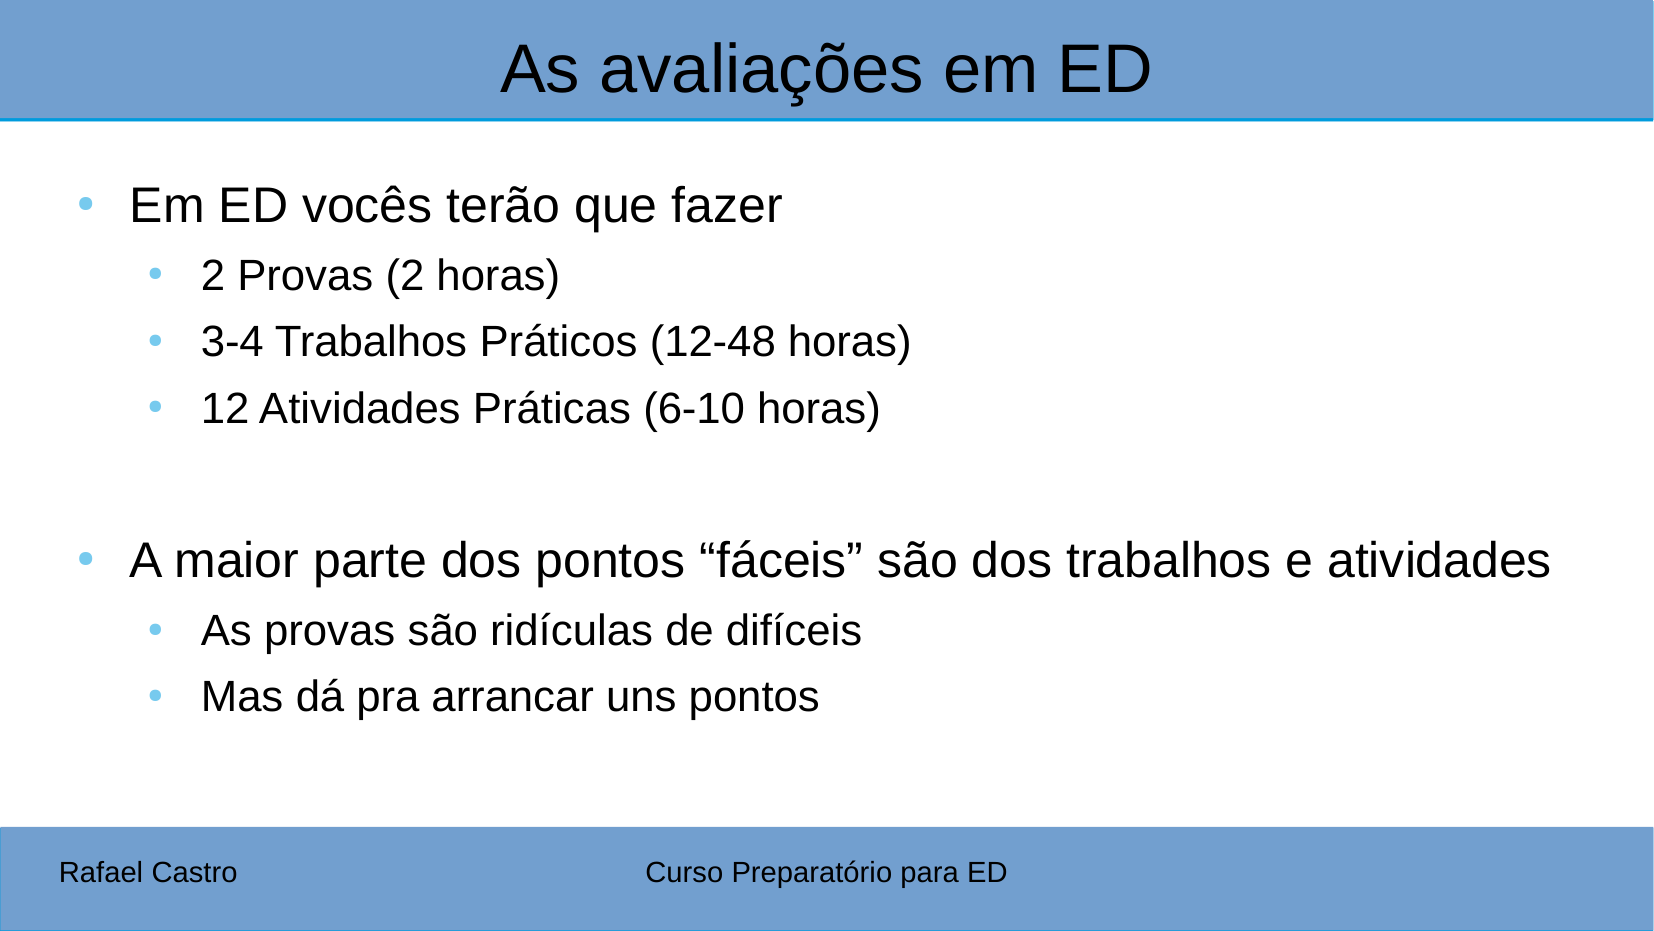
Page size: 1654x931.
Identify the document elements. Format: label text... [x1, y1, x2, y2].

list Em ED vocês terão que fazer 2 Provas (2 horas) 3-4 Trabalhos Práticos (12-48 horas) 12 Atividades Práticas (6-10 horas) A maior parte dos pontos “fáceis” são dos trabalhos e atividades As provas são ridículas de difíceis Mas dá pra arrancar uns pontos [59, 177, 1595, 768]
title As avaliações em ED [59, 29, 1595, 108]
